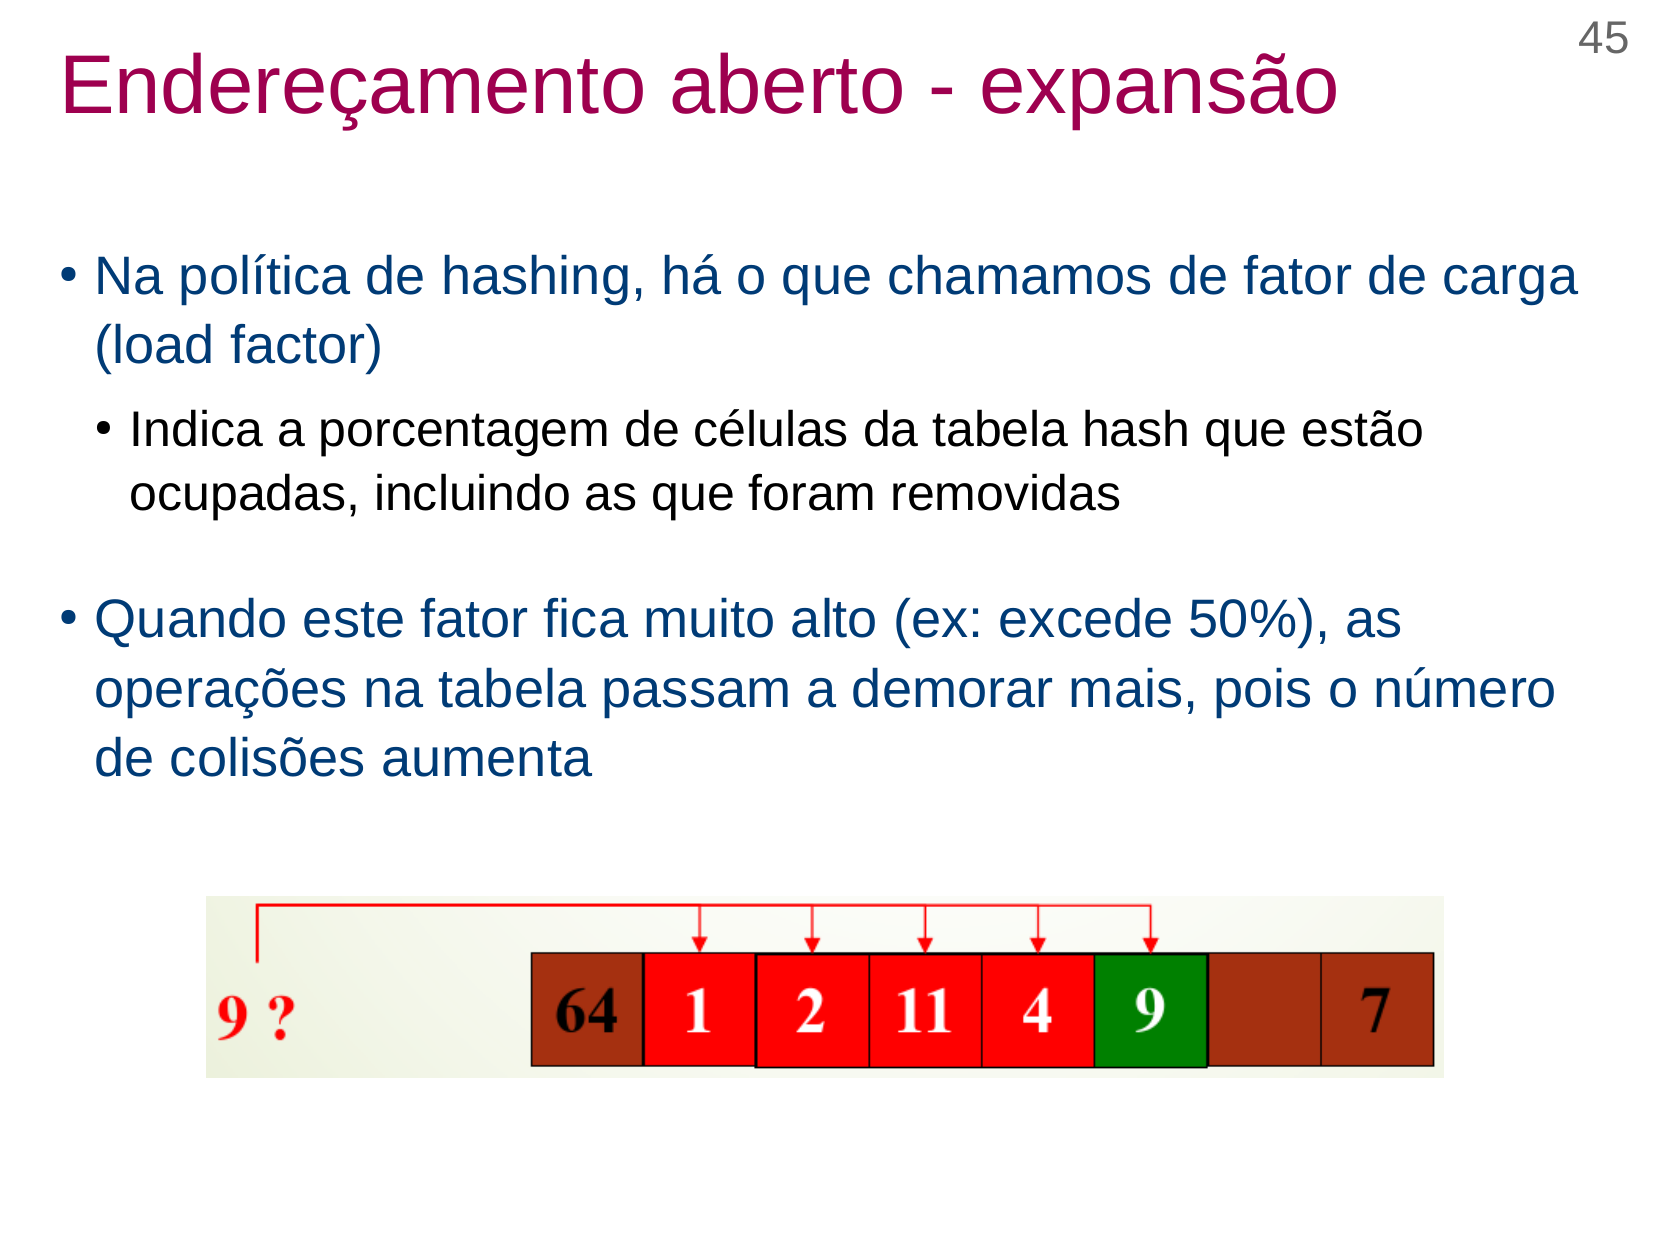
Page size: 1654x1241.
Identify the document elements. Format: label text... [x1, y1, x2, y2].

picture [206, 896, 1444, 1078]
title Endereçamento aberto - expansão [59, 29, 1595, 148]
list Na política de hashing, há o que chamamos de fator de carga (load factor) Indica a porcentagem de células da tabela hash que estão ocupadas, incluindo as que foram removidas Quando este fator fica muito alto (ex: excede 50%), as operações na tabela passam a demorar mais, pois o número de colisões aumenta [59, 236, 1595, 1211]
